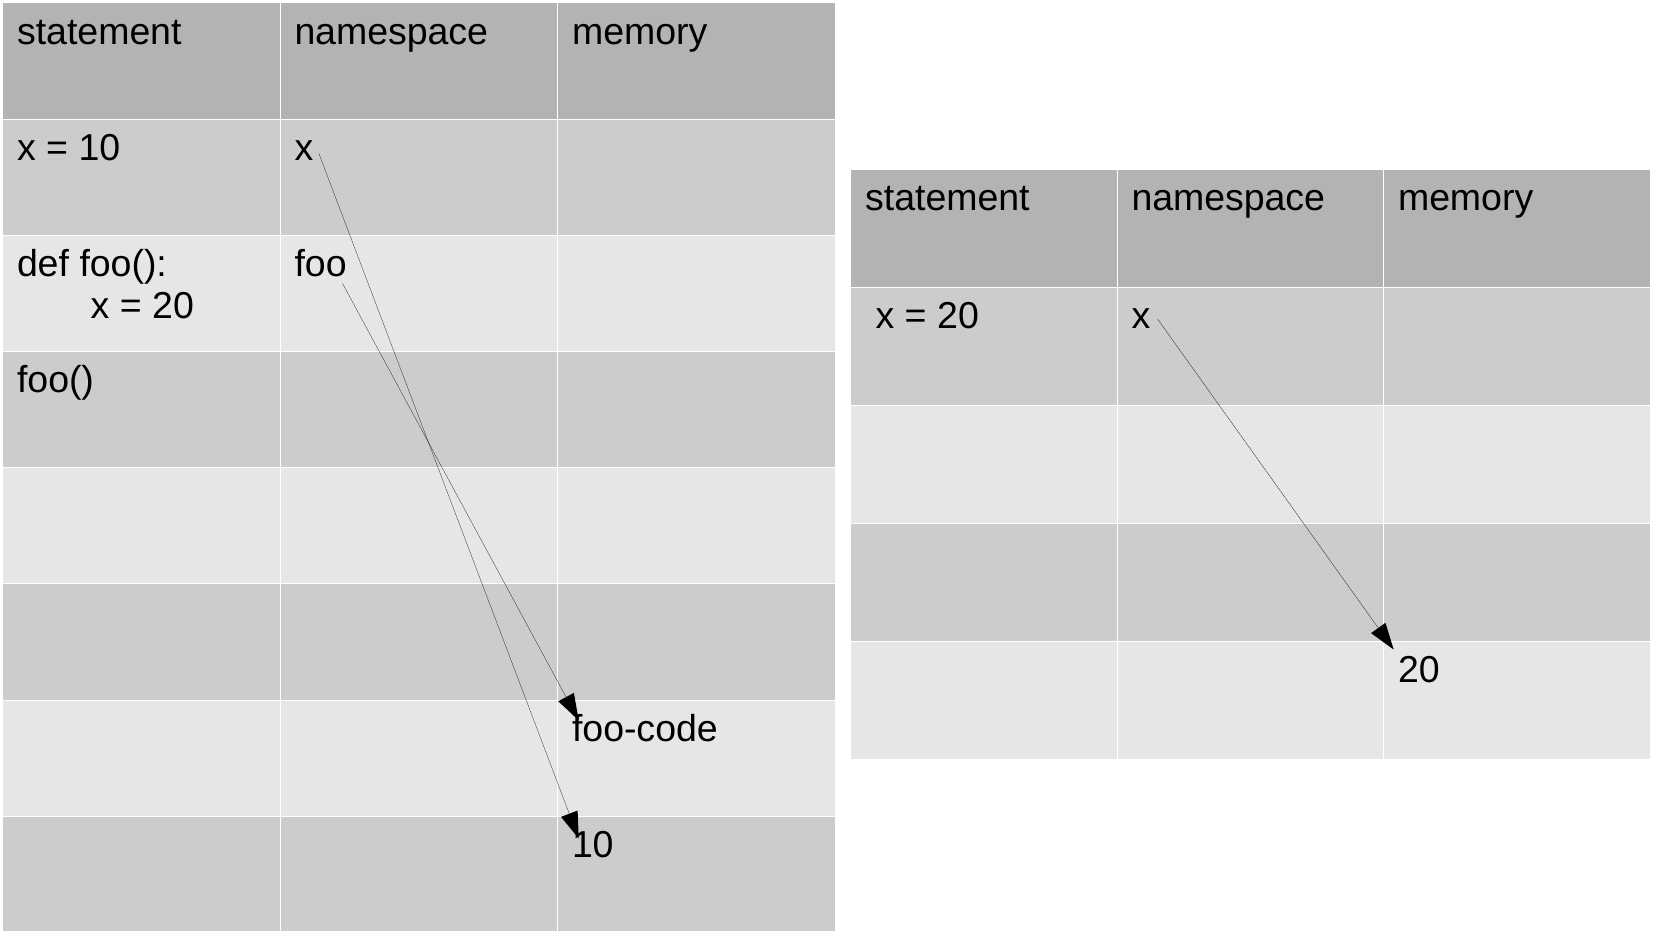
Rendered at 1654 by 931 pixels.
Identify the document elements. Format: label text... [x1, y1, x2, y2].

table_cell [558, 352, 835, 467]
table_header statement [3, 3, 280, 119]
table_cell [281, 701, 557, 816]
table_cell [381, 352, 422, 428]
table_cell x = 10 [3, 120, 280, 235]
table_cell foo-code [558, 787, 568, 816]
table_cell [558, 468, 835, 583]
table_cell 20 [1384, 642, 1650, 759]
table_cell [439, 468, 503, 583]
table_cell [3, 701, 280, 816]
table_cell [1384, 406, 1650, 523]
table_header memory [558, 3, 835, 119]
table_cell [443, 468, 557, 583]
table_cell [851, 524, 1117, 641]
table_cell [3, 817, 280, 931]
table_cell [1305, 524, 1383, 627]
table_cell x [281, 120, 557, 235]
table_cell foo [351, 236, 557, 351]
table_cell [483, 584, 557, 700]
table_header memory [1384, 170, 1650, 287]
table_cell [1118, 406, 1302, 523]
table_cell [3, 584, 280, 700]
table_cell [528, 701, 557, 778]
table_cell [281, 352, 437, 467]
table_cell [1221, 406, 1383, 523]
table_header statement [851, 170, 1117, 287]
table_cell x = 20 [851, 288, 1117, 405]
table_cell [506, 584, 557, 678]
table_cell foo() [3, 352, 280, 467]
table_cell [395, 352, 557, 467]
table_cell [1118, 642, 1383, 759]
table_header namespace [1118, 170, 1383, 287]
table_cell [1384, 288, 1650, 405]
table_cell [558, 685, 565, 700]
table_cell [3, 468, 280, 583]
table_cell def foo(): x = 20 [3, 236, 280, 351]
table_cell [281, 817, 557, 931]
table_cell [558, 584, 835, 700]
table_cell [1118, 524, 1380, 641]
table_cell [558, 236, 835, 351]
table_cell [851, 642, 1117, 759]
table_cell [1384, 524, 1650, 641]
table_cell foo [281, 236, 393, 351]
table_cell foo-code [558, 701, 835, 816]
table_cell [281, 468, 481, 583]
table_header namespace [281, 3, 557, 119]
table_cell [281, 584, 525, 700]
table_cell 10 [558, 817, 835, 931]
table_cell [851, 406, 1117, 523]
table_cell x [1118, 288, 1383, 405]
table_cell [558, 120, 835, 235]
